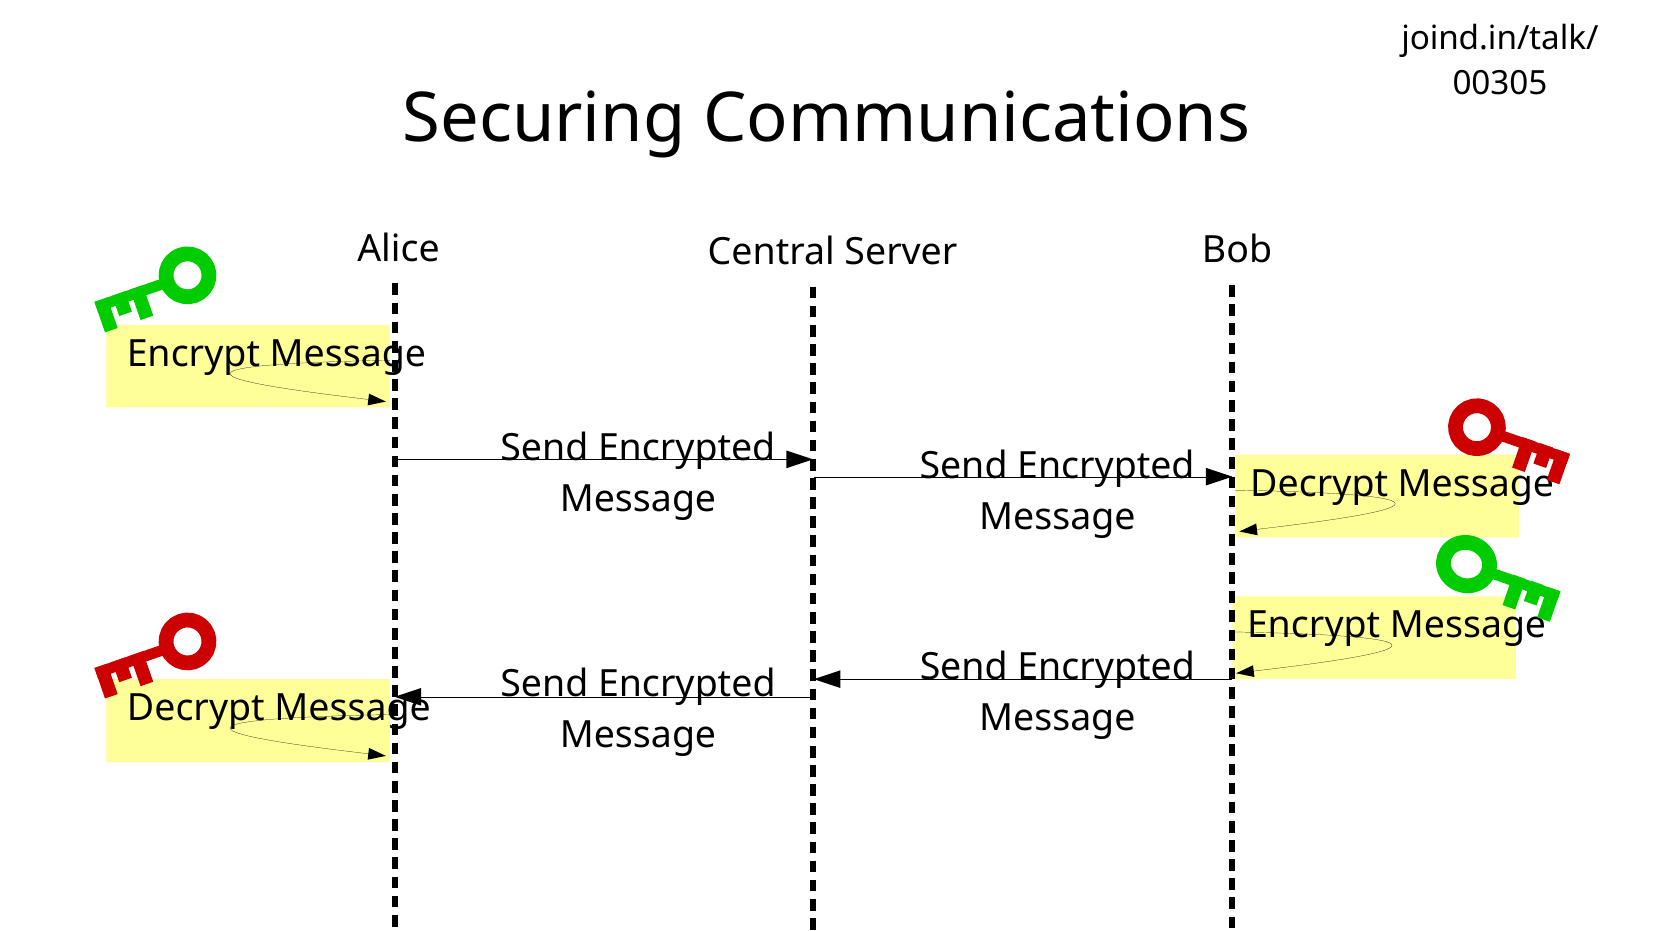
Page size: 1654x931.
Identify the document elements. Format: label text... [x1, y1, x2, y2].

text_box Send Encrypted Message [904, 430, 1170, 532]
text_box Central Server [692, 216, 934, 275]
text_box Decrypt Message [112, 673, 401, 732]
text_box Send Encrypted Message [485, 649, 751, 751]
text_box [1235, 507, 1519, 538]
text_box Send Encrypted Message [904, 631, 1170, 733]
title Securing Communications [82, 37, 1571, 193]
text_box Alice [342, 213, 447, 272]
text_box [94, 278, 390, 408]
text_box Bob [1187, 215, 1278, 274]
text_box [94, 644, 390, 762]
text_box Decrypt Message [1235, 448, 1524, 507]
text_box [1488, 567, 1561, 622]
text_box [1232, 646, 1516, 680]
text_box Encrypt Message [112, 318, 394, 377]
text_box Send Encrypted Message [485, 413, 751, 515]
text_box [1497, 430, 1571, 485]
text_box Encrypt Message [1232, 590, 1514, 649]
